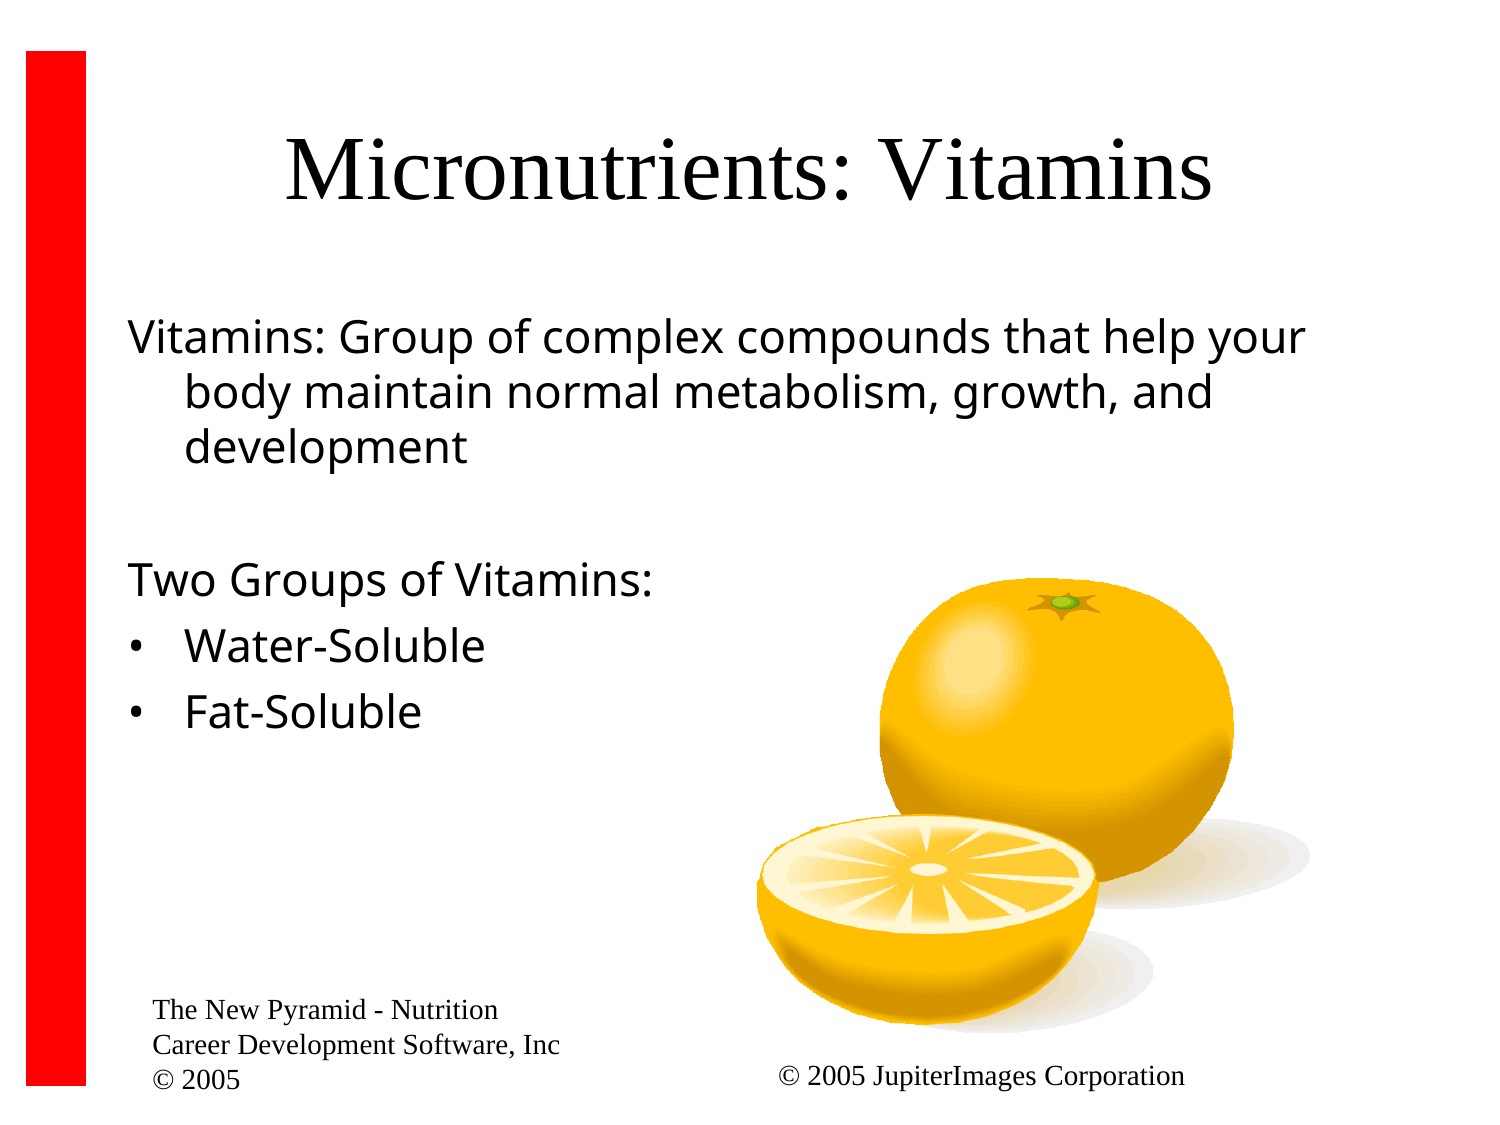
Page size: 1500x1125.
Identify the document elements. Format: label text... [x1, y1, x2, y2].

title Micronutrients: Vitamins [112, 99, 1388, 288]
picture [725, 1048, 1239, 1101]
text_box [24, 50, 88, 1088]
picture [750, 562, 1326, 1038]
text_box The New Pyramid - Nutrition Career Development Software, Inc © 2005 [137, 982, 601, 1103]
list Vitamins: Group of complex compounds that help your body maintain normal metabolism, growth, and development Two Groups of Vitamins: Water-Soluble Fat-Soluble [112, 299, 1401, 1088]
